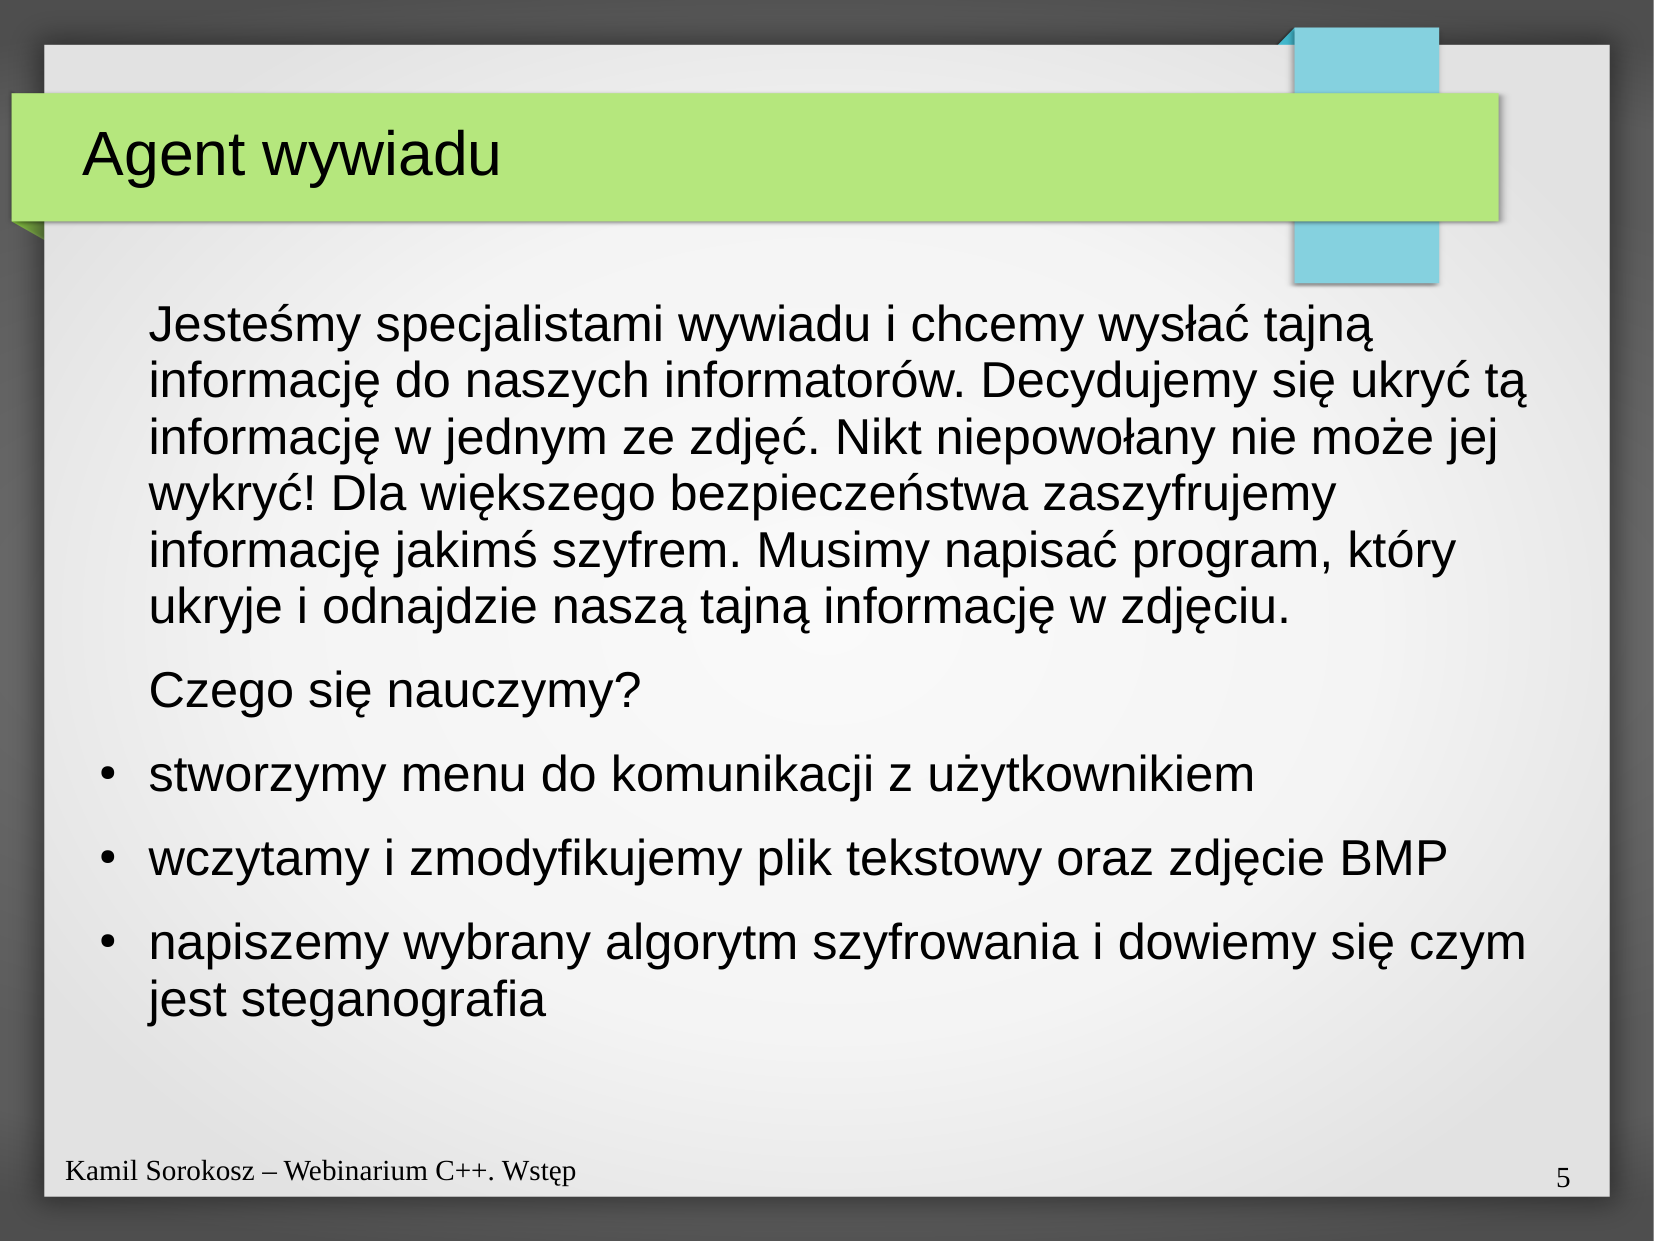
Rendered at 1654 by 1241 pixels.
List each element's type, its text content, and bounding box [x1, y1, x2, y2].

picture [0, 0, 1654, 1241]
list Jesteśmy specjalistami wywiadu i chcemy wysłać tajną informację do naszych informatorów. Decydujemy się ukryć tą informację w jednym ze zdjęć. Nikt niepowołany nie może jej wykryć! Dla większego bezpieczeństwa zaszyfrujemy informację jakimś szyfrem. Musimy napisać program, który ukryje i odnajdzie naszą tajną informację w zdjęciu. Czego się nauczymy? stworzymy menu do komunikacji z użytkownikiem wczytamy i zmodyfikujemy plik tekstowy oraz zdjęcie BMP napiszemy wybrany algorytm szyfrowania i dowiemy się czym jest steganografia [82, 295, 1571, 1034]
title Agent wywiadu [82, 94, 1506, 213]
